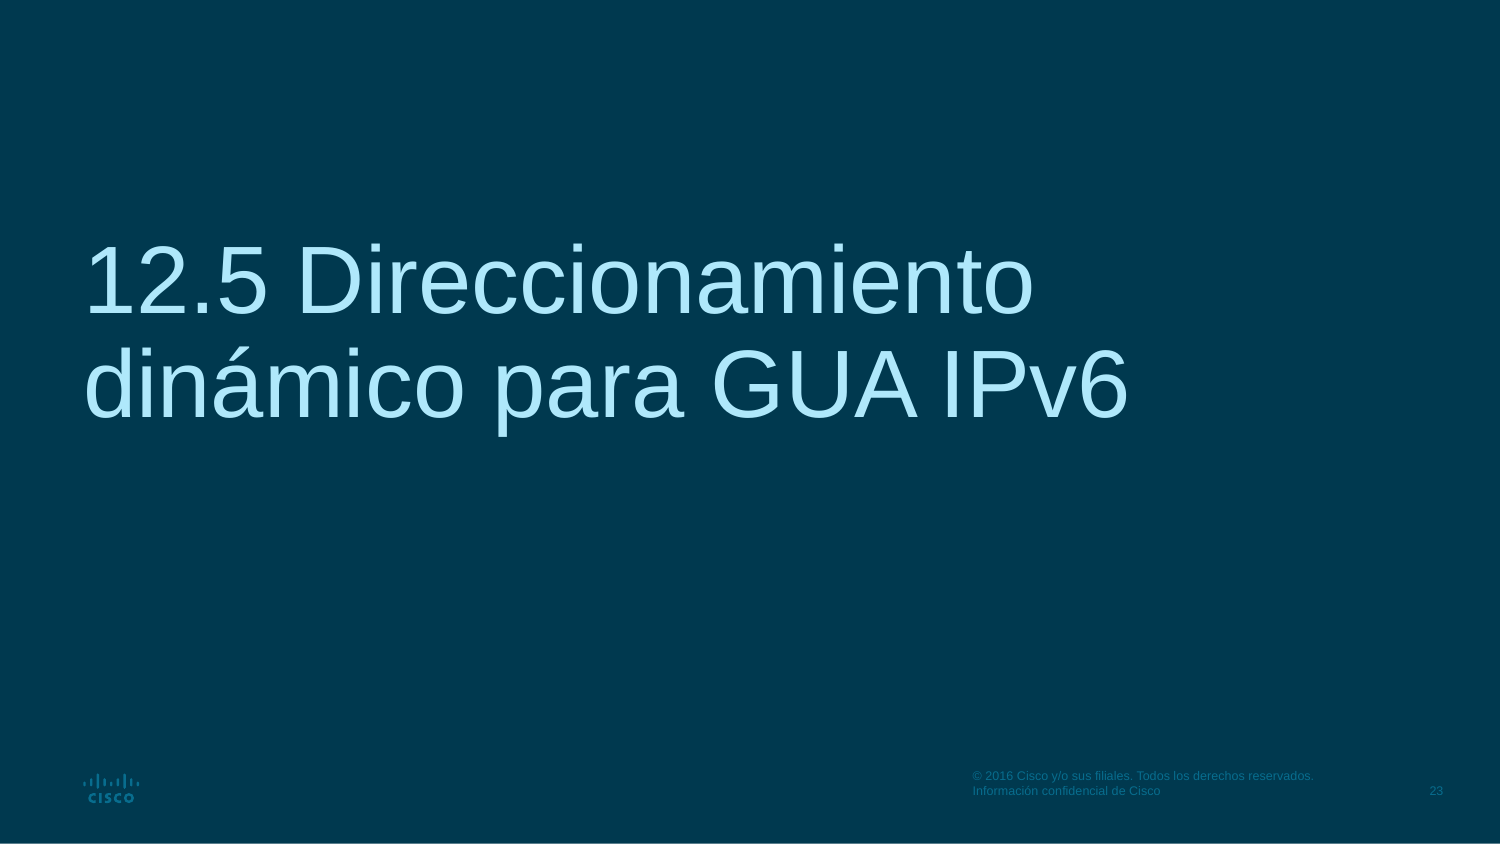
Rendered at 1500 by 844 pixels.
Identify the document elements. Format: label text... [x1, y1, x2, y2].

title 12.5 Direccionamiento dinámico para GUA IPv6 [68, 286, 1427, 446]
